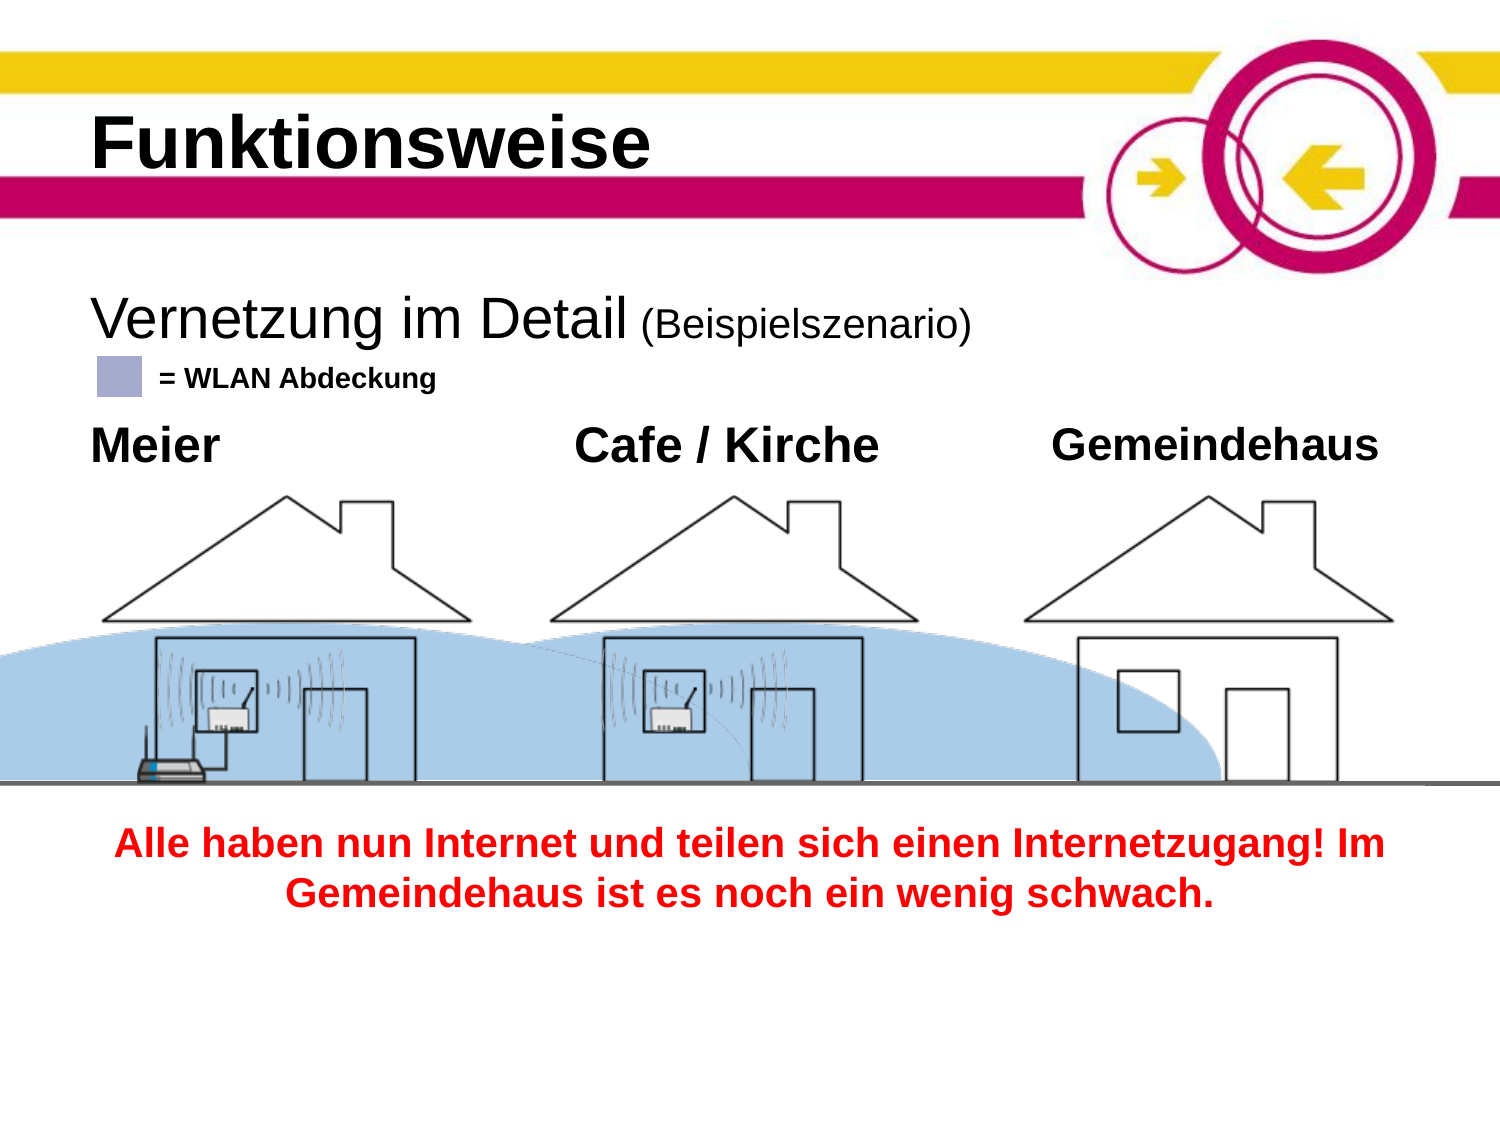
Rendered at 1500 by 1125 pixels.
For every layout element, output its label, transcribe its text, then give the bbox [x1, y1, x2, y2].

picture [0, 495, 1395, 784]
text_box [97, 356, 142, 397]
text_box Alle haben nun Internet und teilen sich einen Internetzugang! Im Gemeindehaus ist es noch ein wenig schwach. [0, 800, 1500, 913]
text_box = WLAN Abdeckung [144, 333, 636, 420]
text_box Gemeindehaus [1036, 397, 1406, 485]
text_box Vernetzung im Detail (Beispielszenario) [75, 252, 1425, 365]
text_box Cafe / Kirche [559, 397, 957, 485]
text_box Meier [75, 397, 383, 485]
text_box Funktionsweise [75, 11, 1425, 200]
